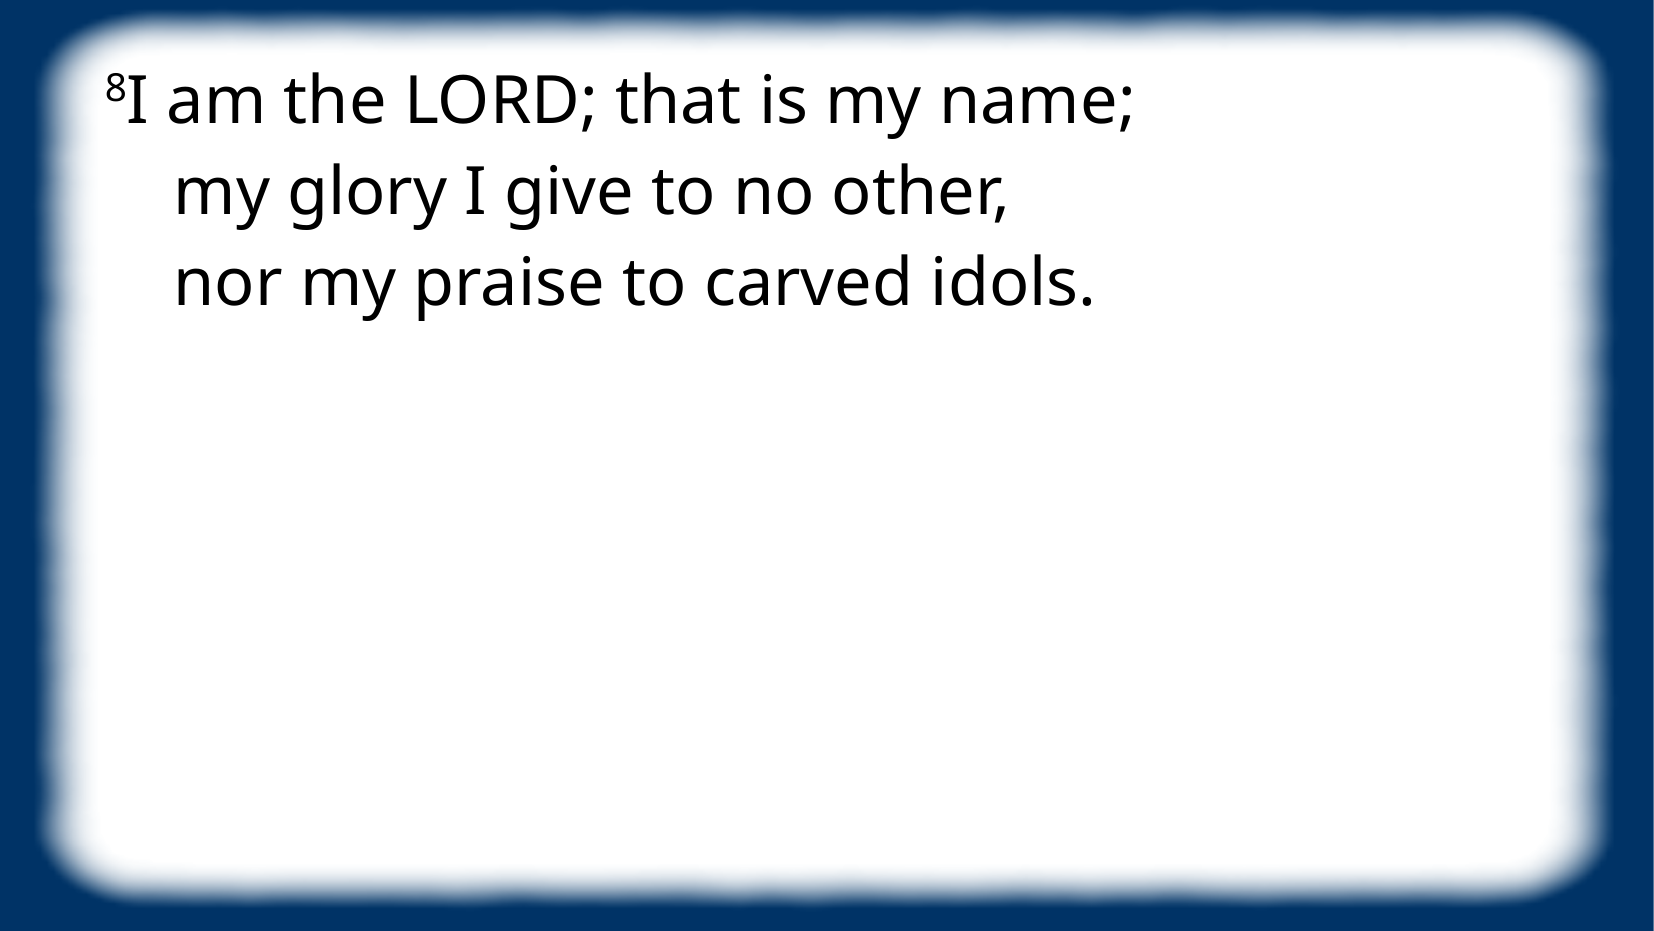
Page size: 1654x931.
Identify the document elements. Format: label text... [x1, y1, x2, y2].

picture [0, 0, 1654, 931]
text_box 8I am the LORD; that is my name; my glory I give to no other, nor my praise to carved idols. [90, 45, 1546, 361]
